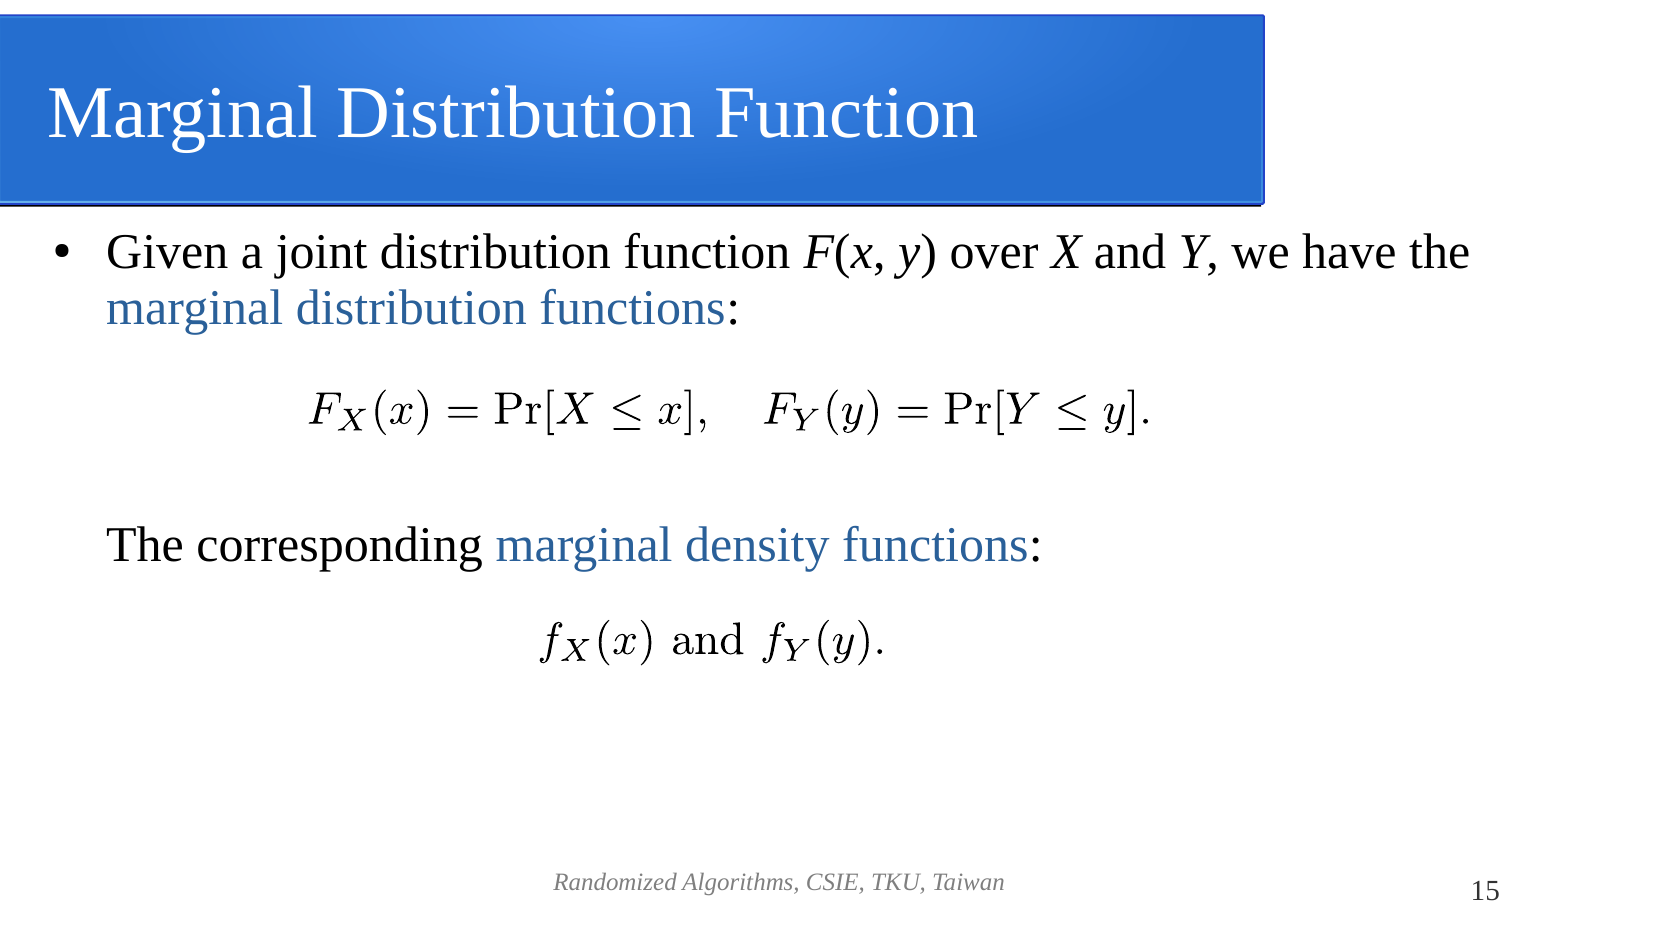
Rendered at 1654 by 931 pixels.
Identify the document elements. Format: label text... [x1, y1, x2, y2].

title Marginal Distribution Function [47, 35, 1199, 189]
list Given a joint distribution function F(x, y) over X and Y, we have the marginal distribution functions: The corresponding marginal density functions: [35, 224, 1524, 764]
picture [305, 387, 1150, 437]
picture [535, 618, 884, 668]
